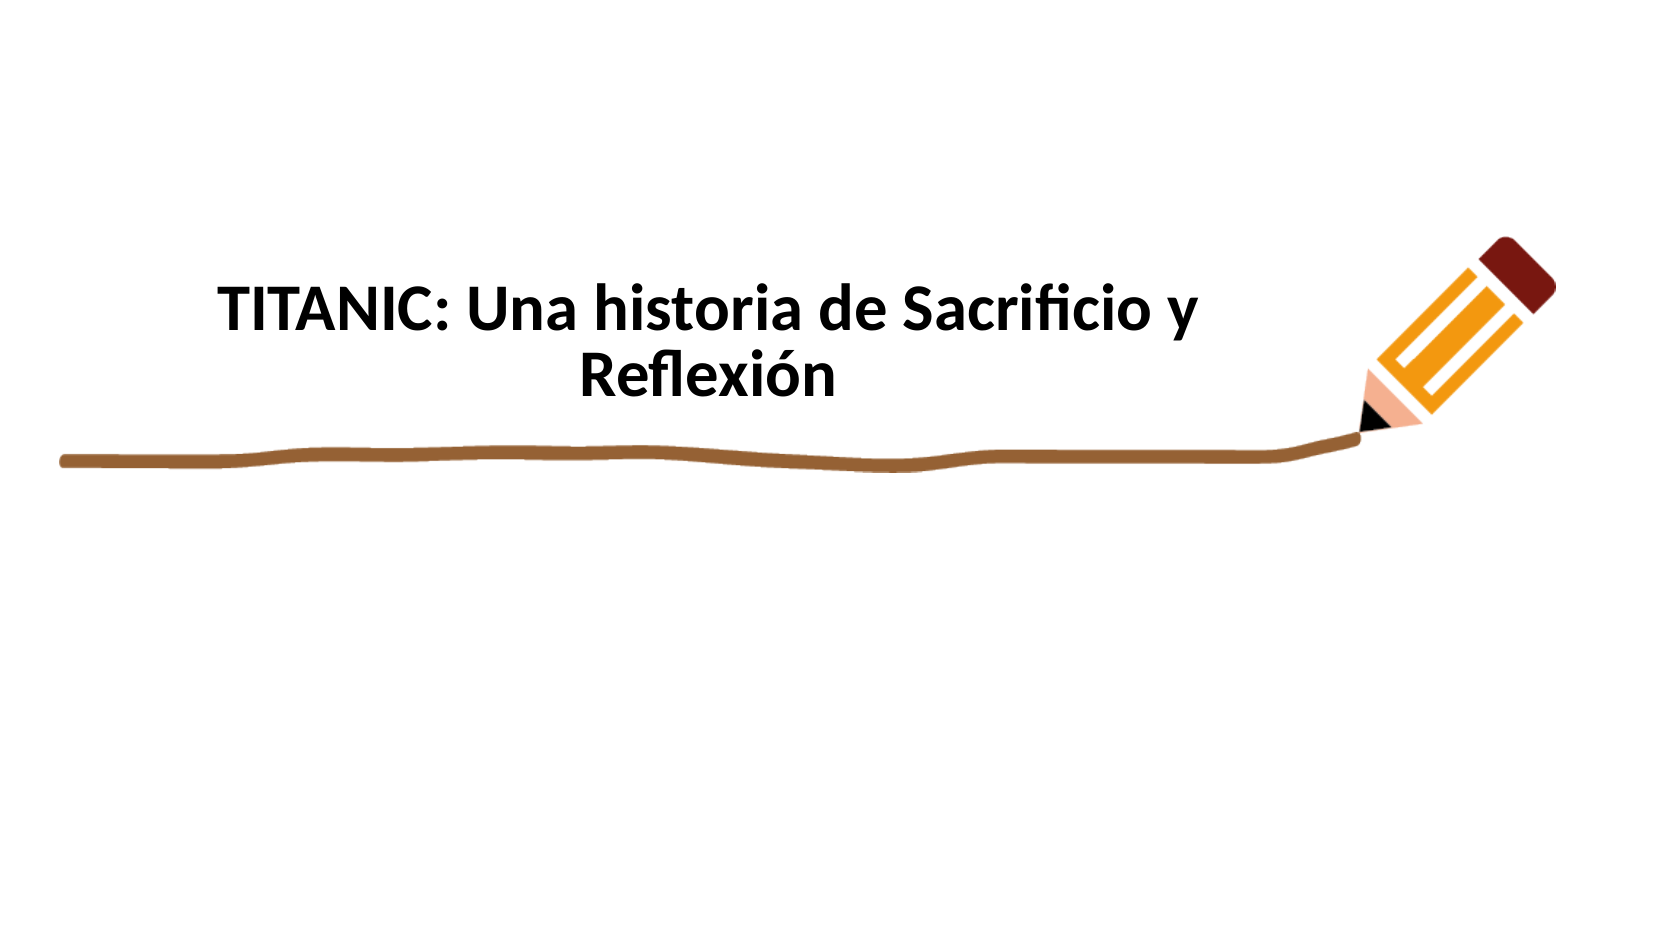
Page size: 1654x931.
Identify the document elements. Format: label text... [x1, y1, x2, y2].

picture [59, 236, 1556, 473]
title TITANIC: Una historia de Sacrificio y Reflexión [88, 265, 1329, 429]
